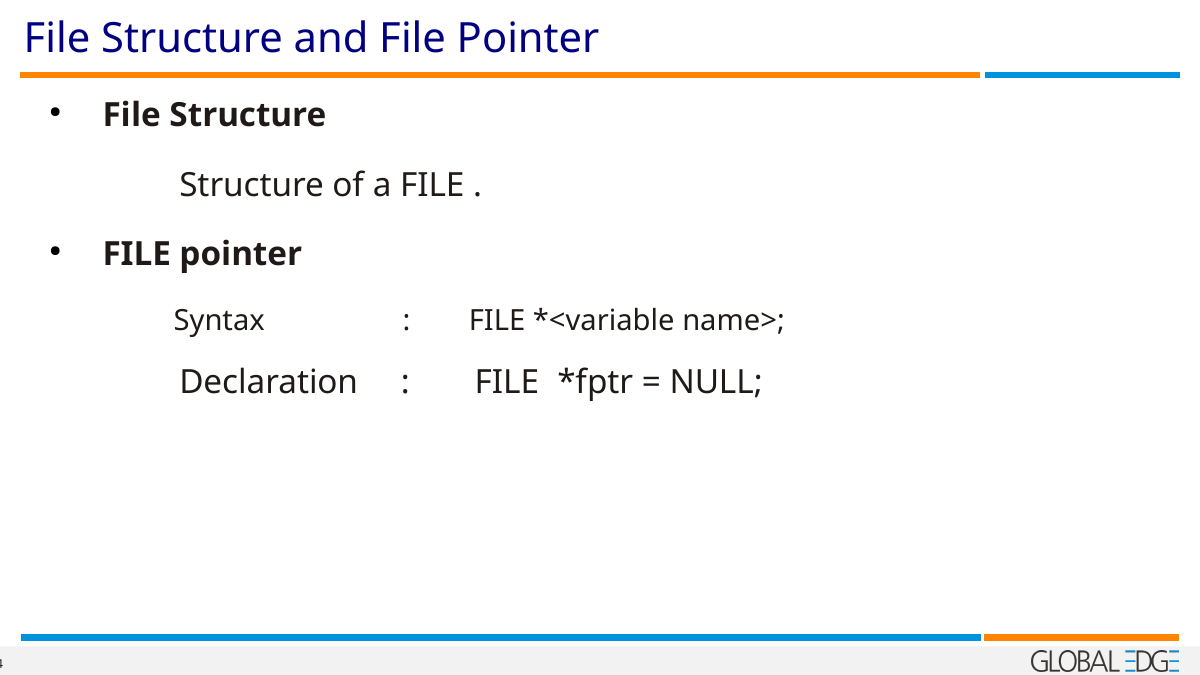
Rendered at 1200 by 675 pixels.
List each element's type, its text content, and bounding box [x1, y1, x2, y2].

picture [1031, 650, 1179, 672]
title File Structure and File Pointer [12, 9, 1088, 63]
list File Structure Structure of a FILE . FILE pointer Syntax : FILE *<variable name>; Declaration : FILE *fptr = NULL; [20, 87, 1179, 628]
